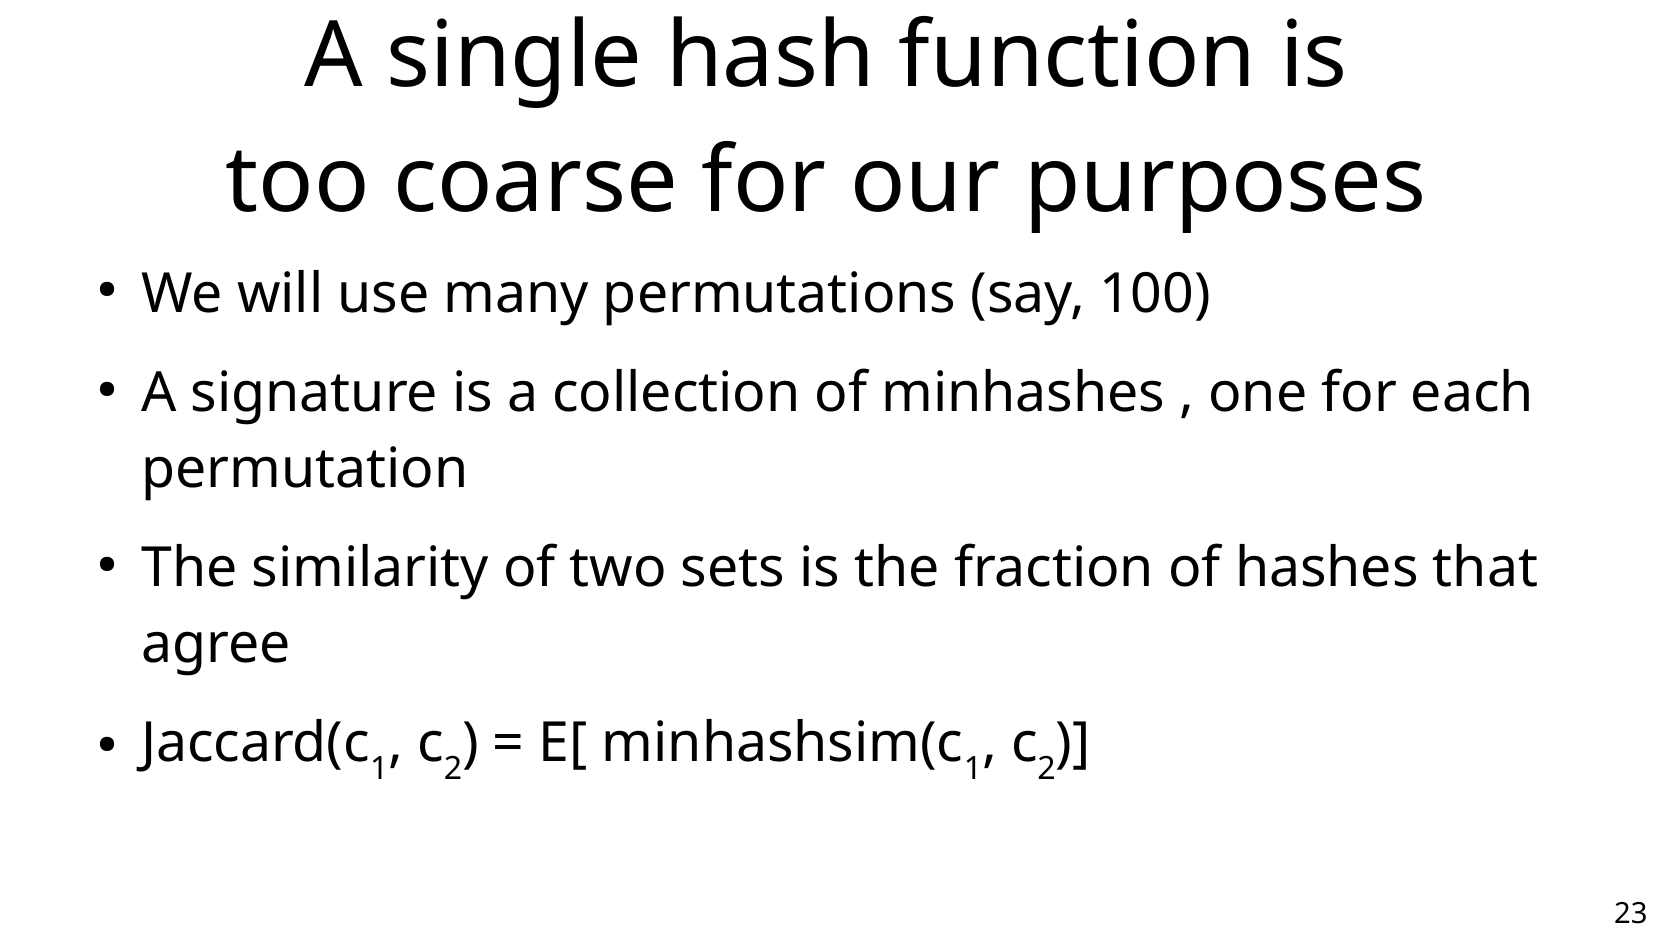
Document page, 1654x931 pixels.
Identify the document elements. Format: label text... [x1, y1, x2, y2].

list We will use many permutations (say, 100) A signature is a collection of minhashes , one for each permutation The similarity of two sets is the fraction of hashes that agree Jaccard(c1, c2) = E[ minhashsim(c1, c2)] [82, 253, 1571, 793]
title A single hash function is too coarse for our purposes [82, 1, 1571, 226]
